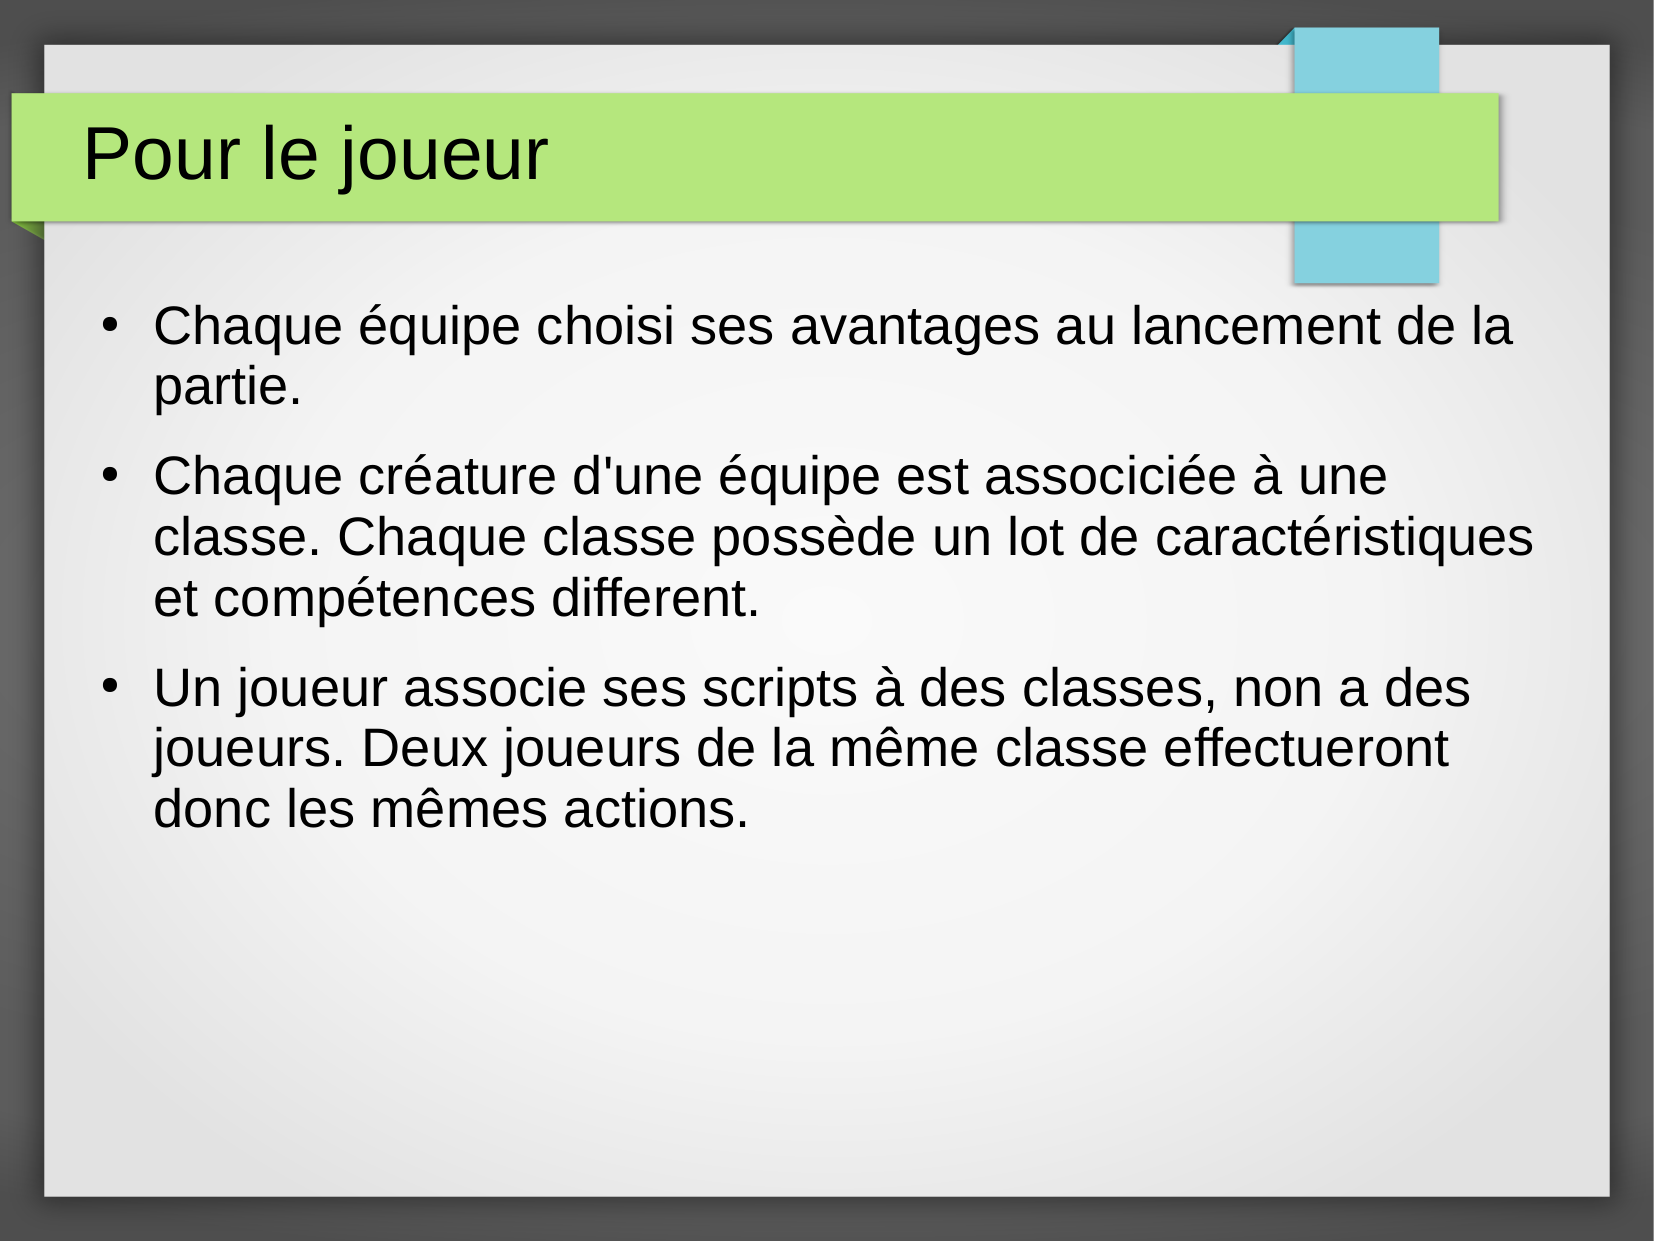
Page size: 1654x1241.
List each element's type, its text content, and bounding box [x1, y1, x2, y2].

title Pour le joueur [82, 94, 1264, 213]
list Chaque équipe choisi ses avantages au lancement de la partie. Chaque créature d'une équipe est associciée à une classe. Chaque classe possède un lot de caractéristiques et compétences different. Un joueur associe ses scripts à des classes, non a des joueurs. Deux joueurs de la même classe effectueront donc les mêmes actions. [82, 295, 1571, 1015]
picture [0, 0, 1654, 1241]
